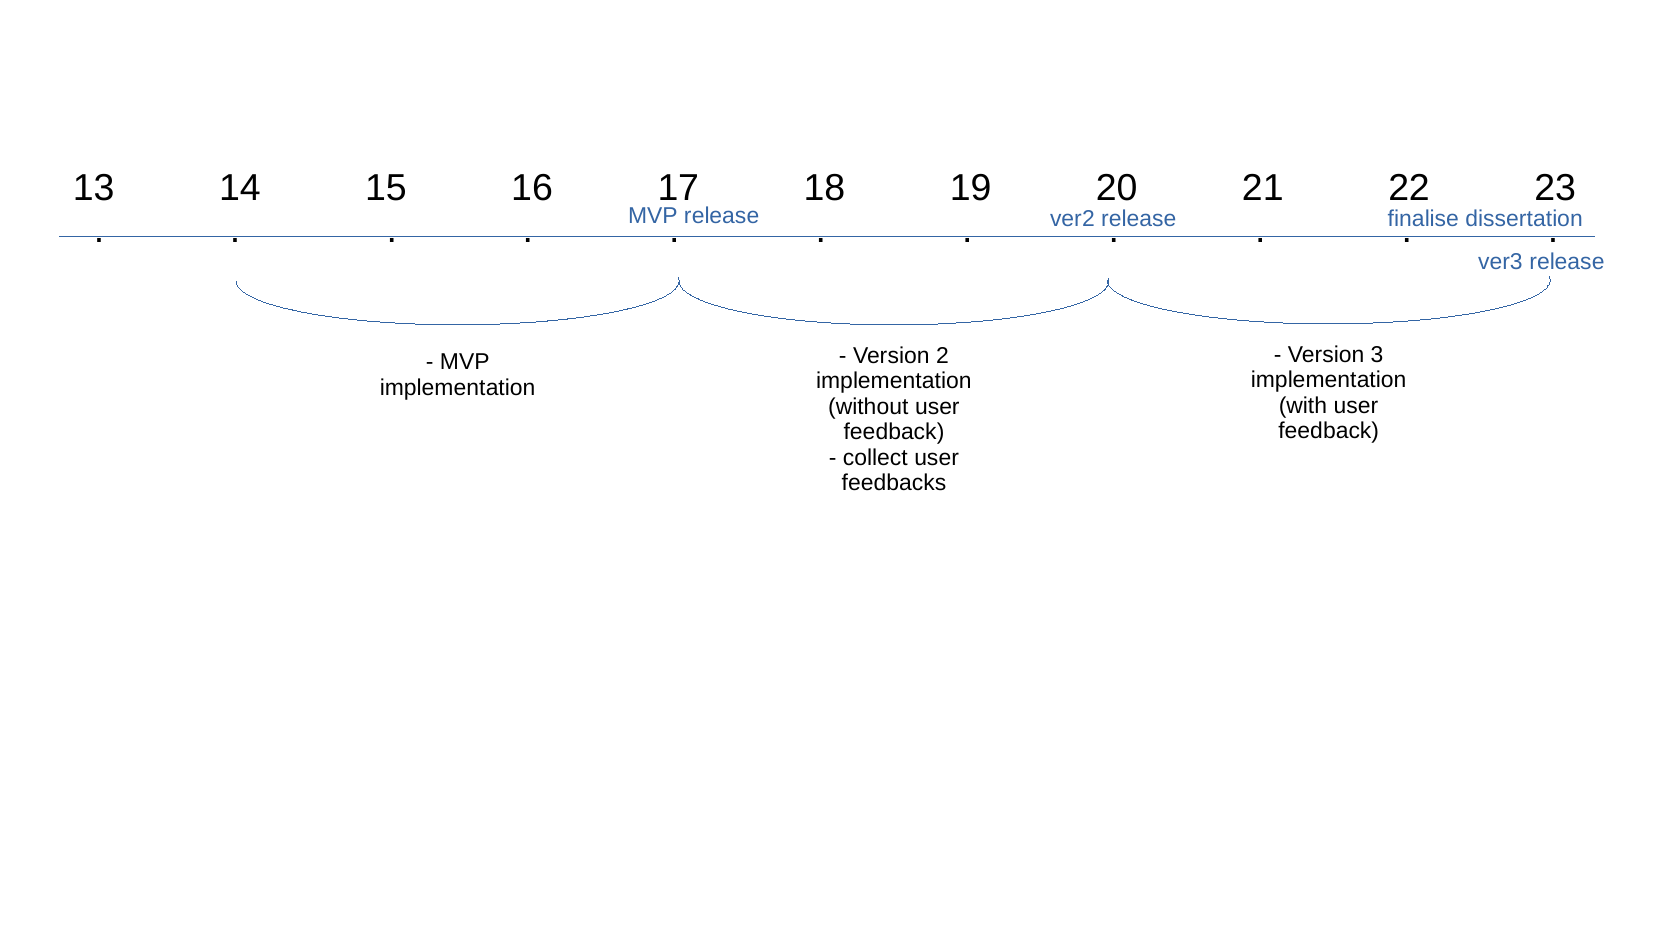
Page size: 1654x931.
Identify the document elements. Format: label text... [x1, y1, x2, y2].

text_box - Version 2 implementation (without user feedback) - collect user feedbacks [790, 335, 998, 503]
text_box - Version 3 implementation (with user feedback) [1225, 334, 1433, 452]
text_box finalise dissertation [1340, 198, 1630, 243]
text_box MVP release [590, 195, 798, 237]
text_box 13 14 15 16 17 18 19 20 21 22 23 . . . . . . . . . . . [58, 158, 1630, 258]
text_box ver3 release [1437, 241, 1645, 282]
text_box ver2 release [1009, 198, 1217, 239]
text_box - MVP implementation [354, 341, 562, 408]
